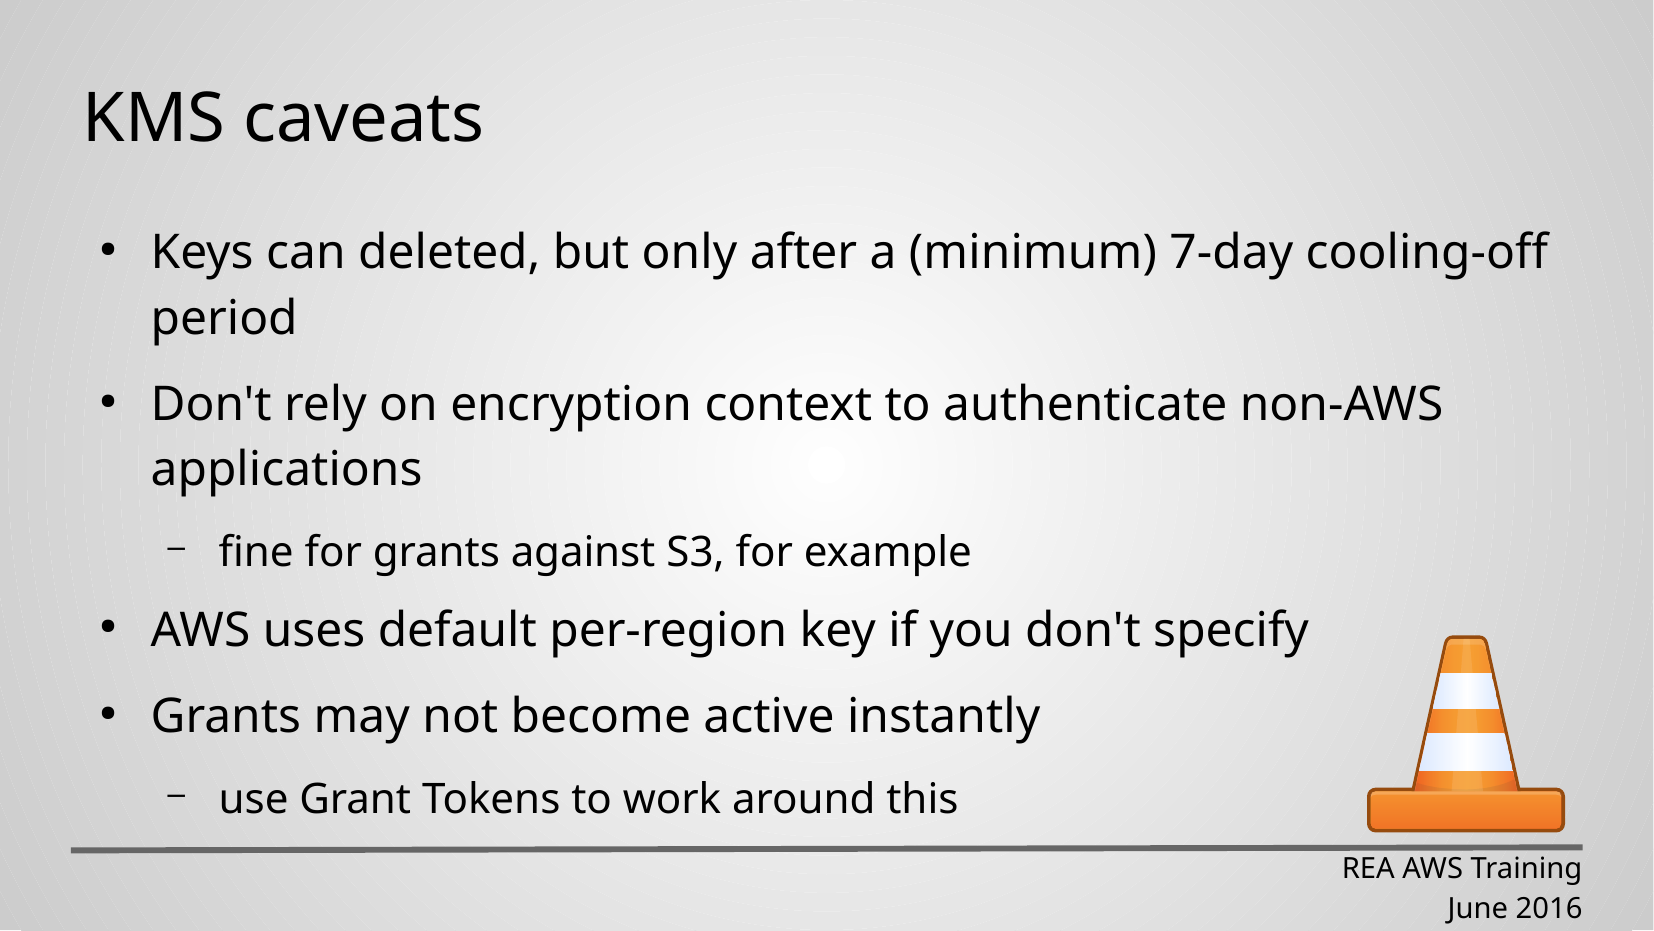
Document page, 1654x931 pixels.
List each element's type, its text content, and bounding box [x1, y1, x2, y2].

picture [1346, 614, 1586, 854]
list Keys can deleted, but only after a (minimum) 7-day cooling-off period Don't rely on encryption context to authenticate non-AWS applications fine for grants against S3, for example AWS uses default per-region key if you don't specify Grants may not become active instantly use Grant Tokens to work around this [82, 217, 1571, 827]
title KMS caveats [82, 37, 1571, 193]
